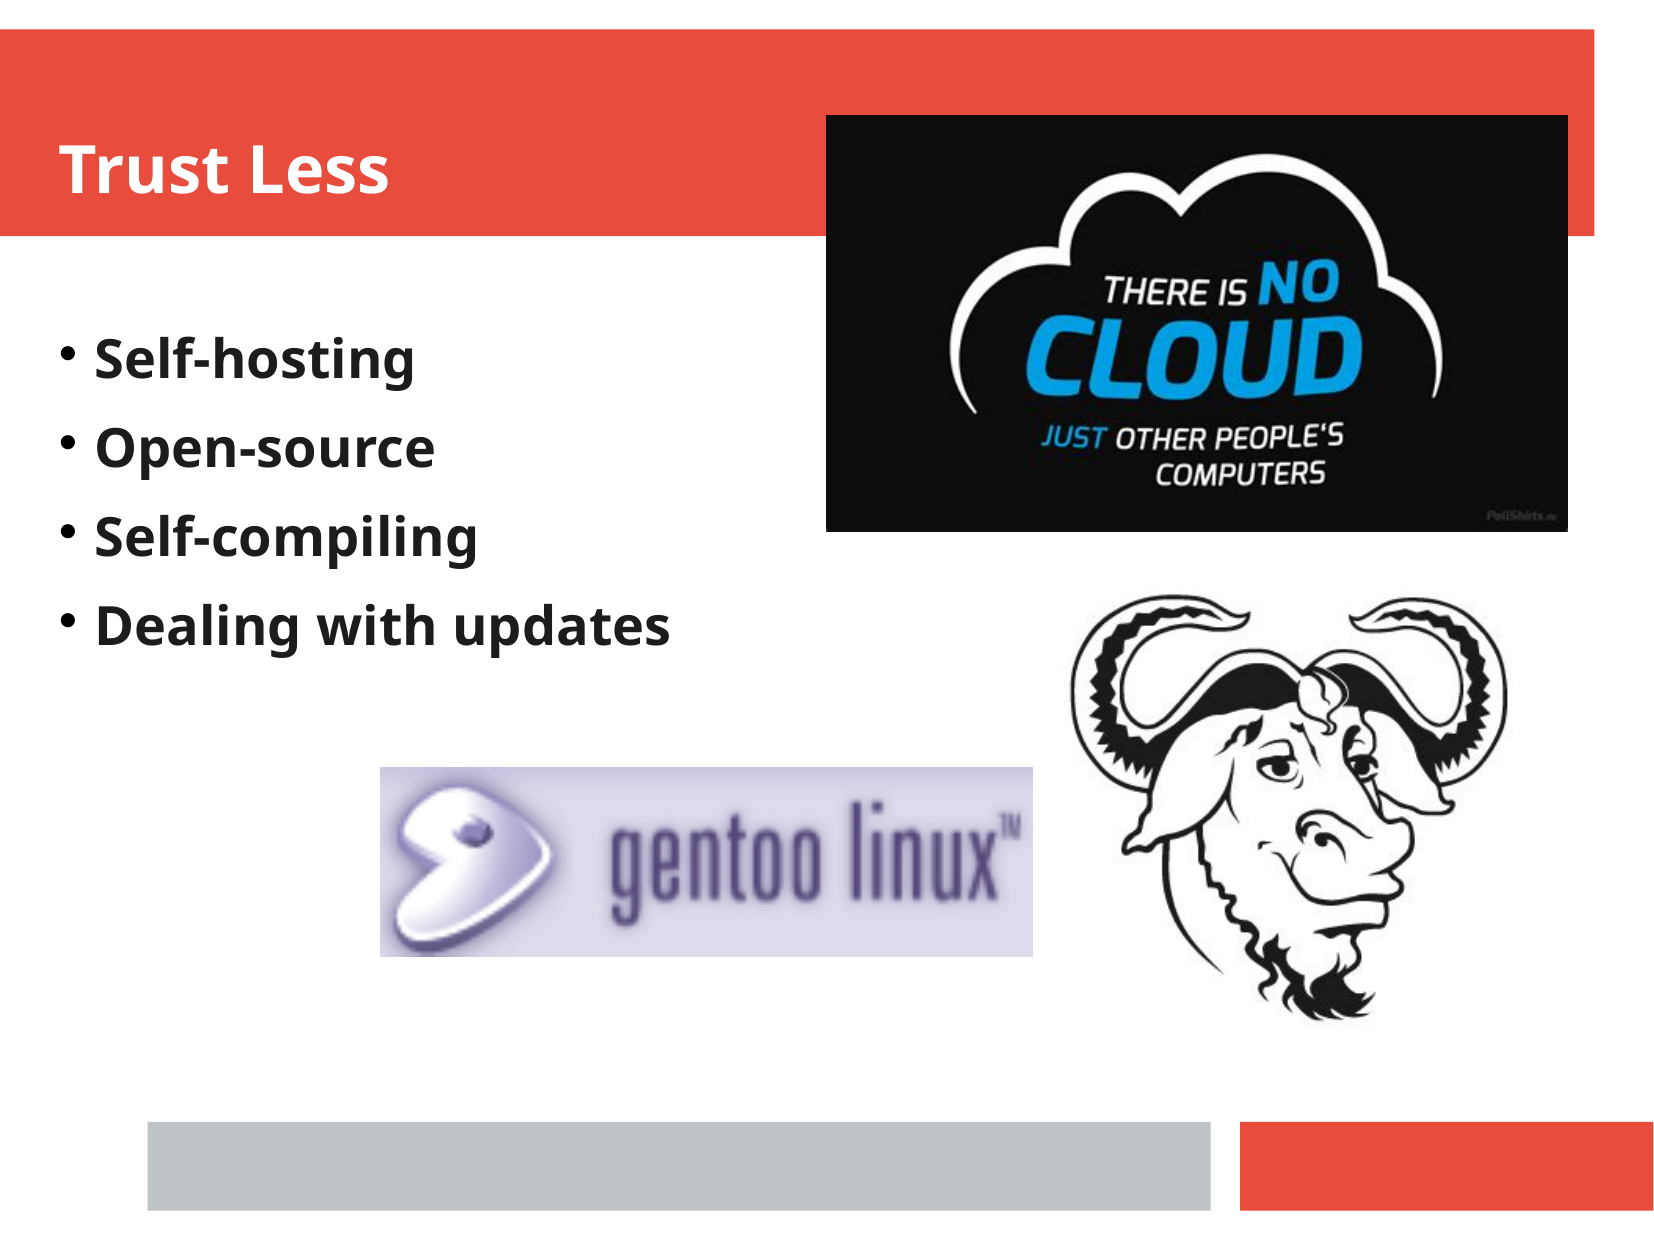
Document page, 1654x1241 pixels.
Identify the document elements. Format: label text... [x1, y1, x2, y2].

picture [1062, 590, 1517, 1028]
picture [380, 767, 1033, 957]
picture [826, 115, 1568, 532]
text_box Trust Less [58, 58, 1595, 207]
text_box Self-hosting Open-source Self-compiling Dealing with updates [58, 324, 1565, 1093]
